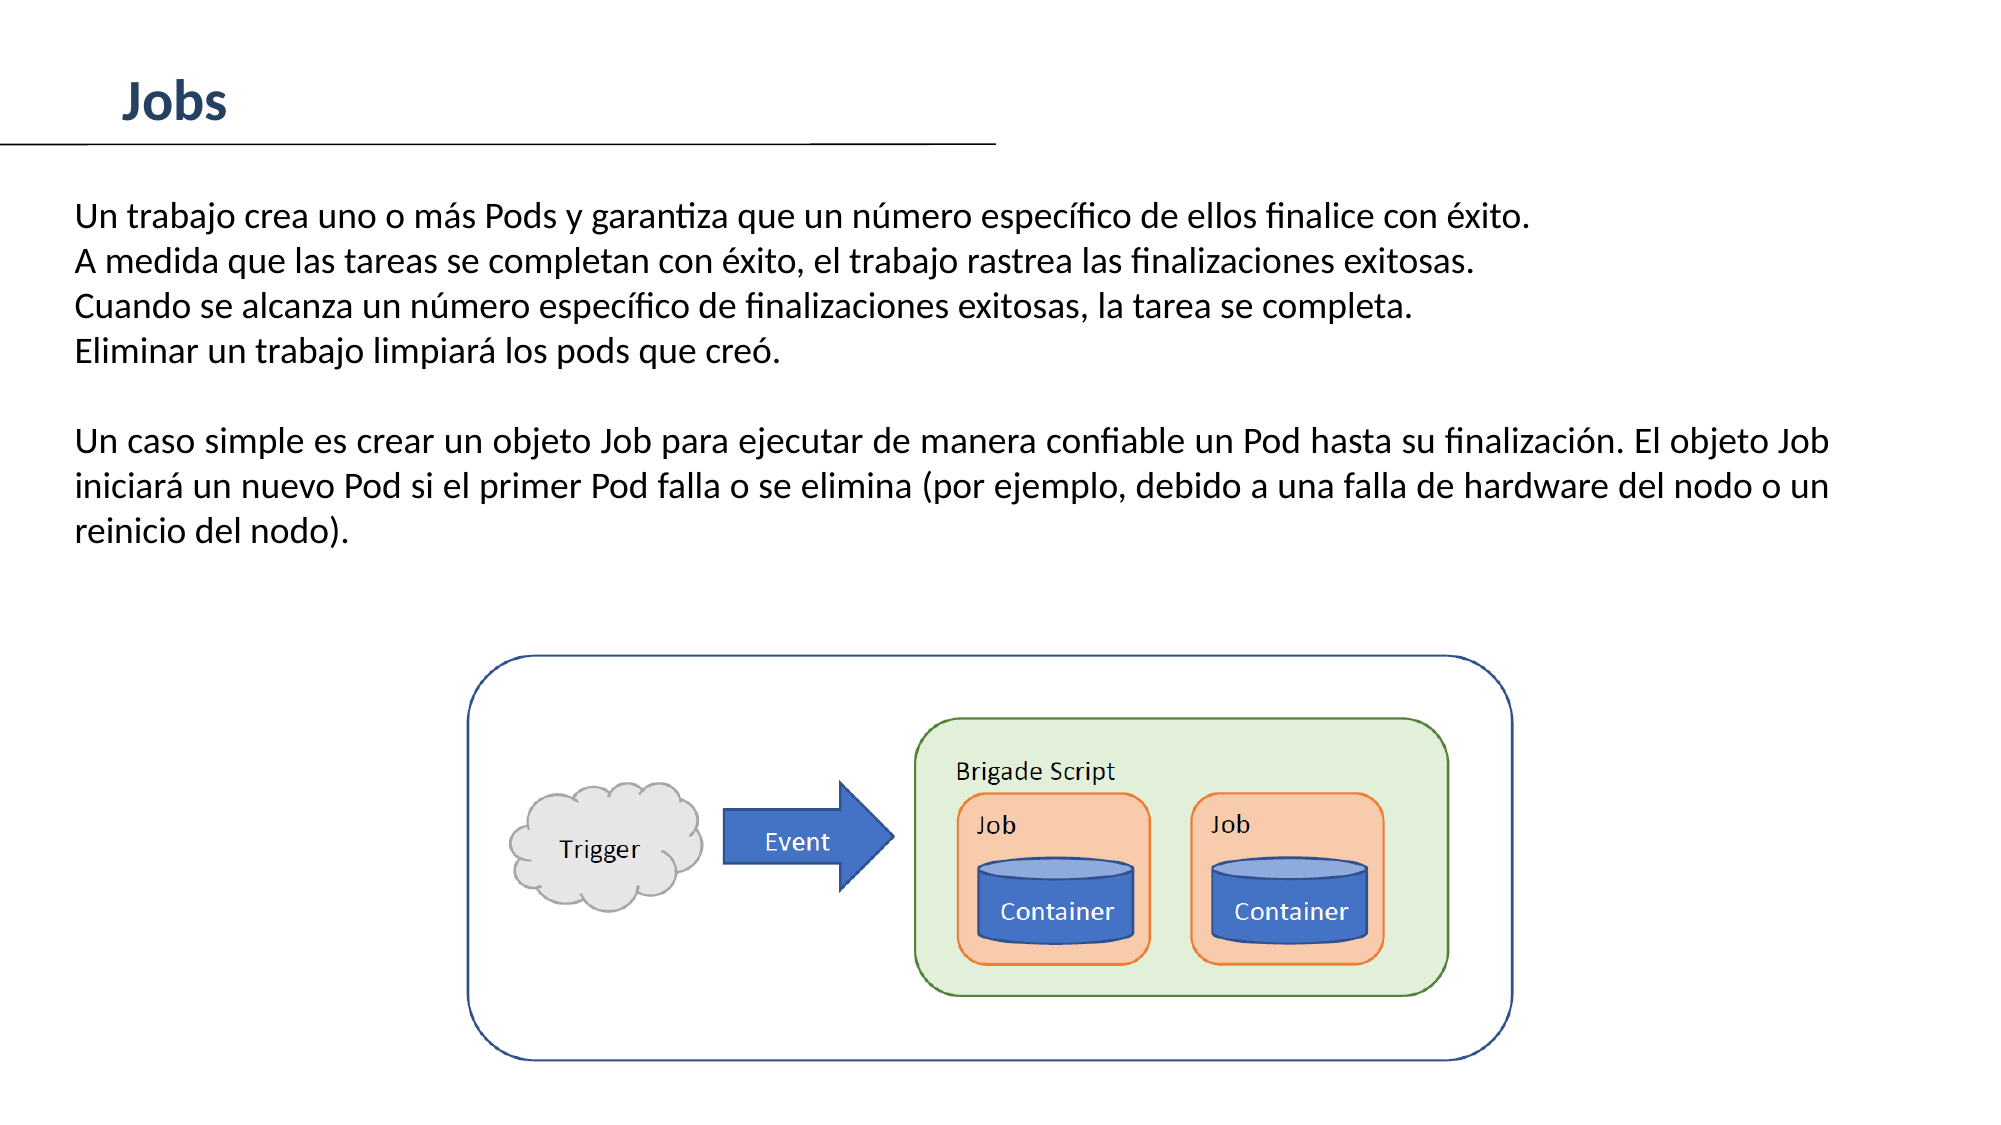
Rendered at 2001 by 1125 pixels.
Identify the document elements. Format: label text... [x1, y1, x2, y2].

text_box Un trabajo crea uno o más Pods y garantiza que un número específico de ellos finalice con éxito. A medida que las tareas se completan con éxito, el trabajo rastrea las finalizaciones exitosas. Cuando se alcanza un número específico de finalizaciones exitosas, la tarea se completa. Eliminar un trabajo limpiará los pods que creó. Un caso simple es crear un objeto Job para ejecutar de manera confiable un Pod hasta su finalización. El objeto Job iniciará un nuevo Pod si el primer Pod falla o se elimina (por ejemplo, debido a una falla de hardware del nodo o un reinicio del nodo). [60, 184, 1866, 559]
text_box Jobs [108, 54, 1114, 141]
picture [460, 646, 1520, 1075]
